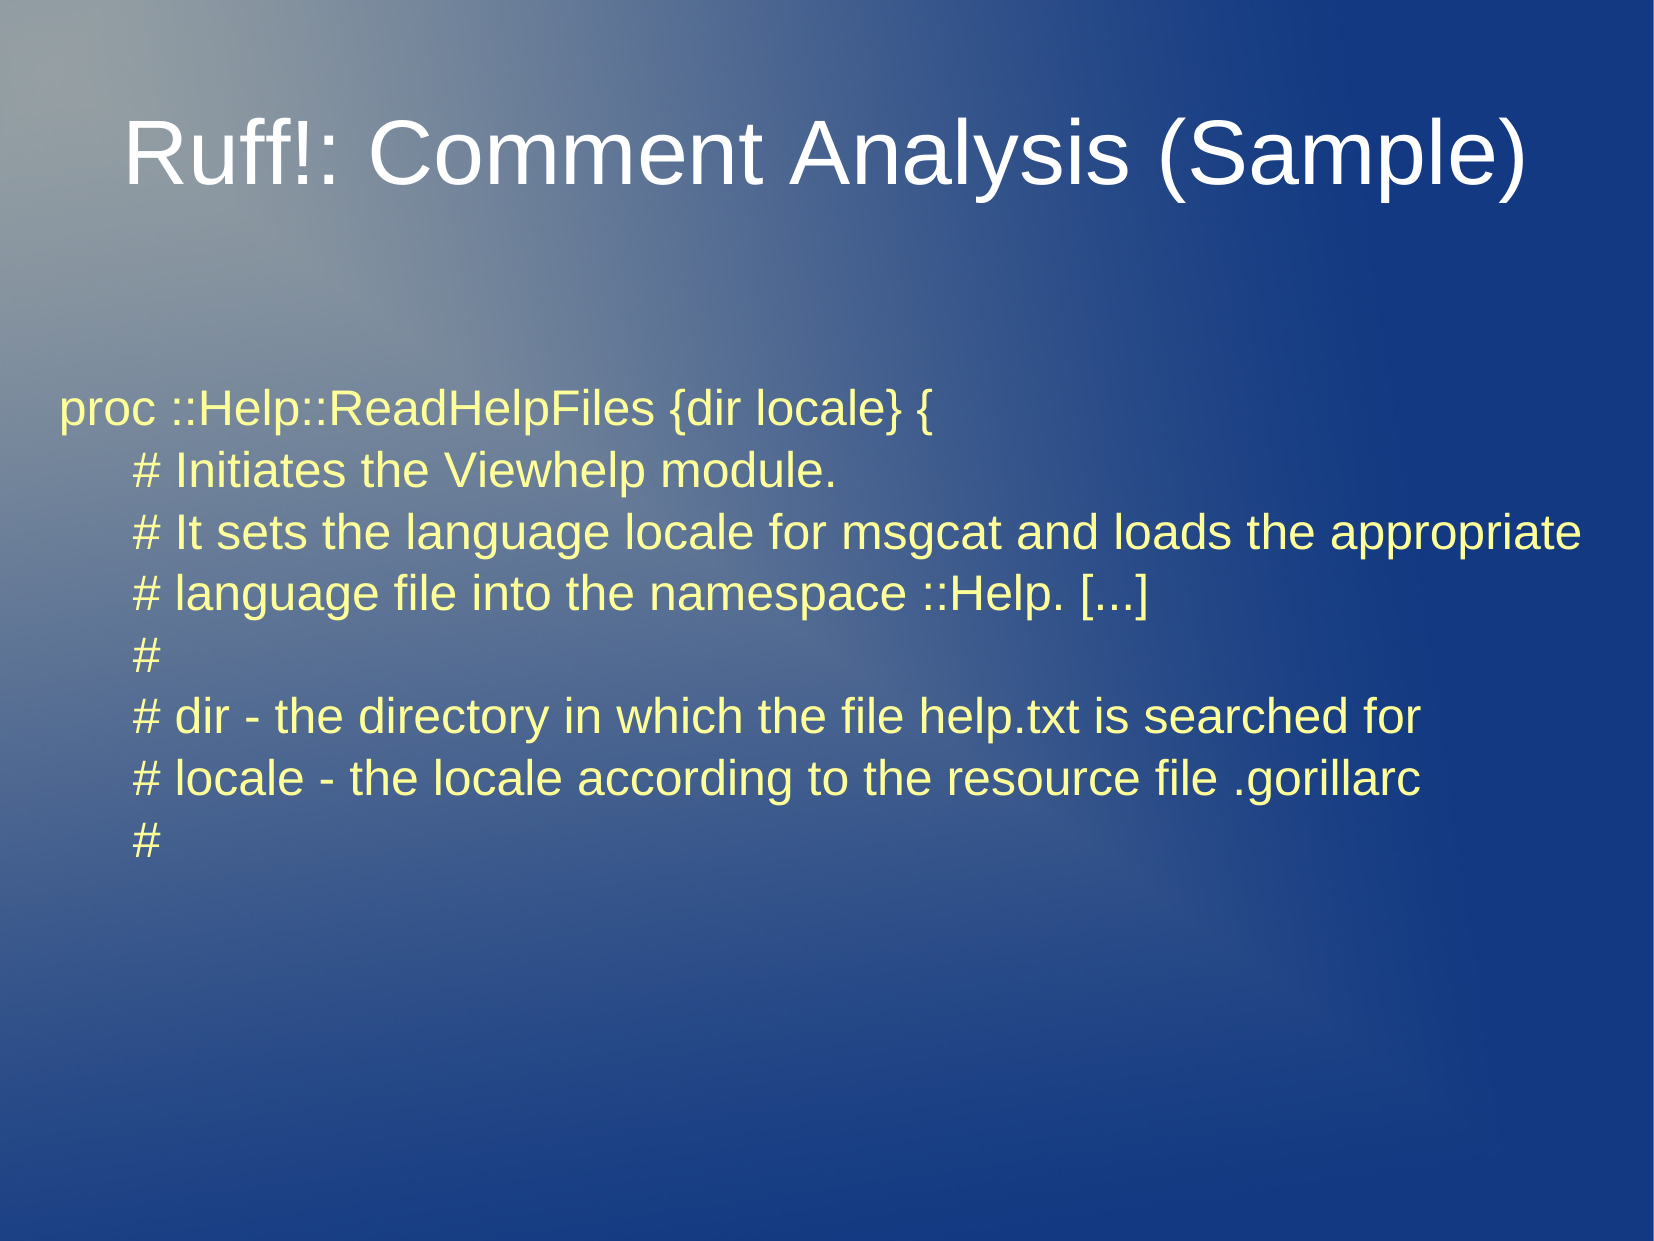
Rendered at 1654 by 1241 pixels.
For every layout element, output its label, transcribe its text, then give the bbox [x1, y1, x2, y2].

text_box proc ::Help::ReadHelpFiles {dir locale} { # Initiates the Viewhelp module. # It sets the language locale for msgcat and loads the appropriate # language file into the namespace ::Help. [...] # # dir - the directory in which the file help.txt is searched for # locale - the locale according to the resource file .gorillarc # [59, 301, 1625, 1090]
title Ruff!: Comment Analysis (Sample) [82, 49, 1571, 257]
picture [0, 0, 1654, 1241]
